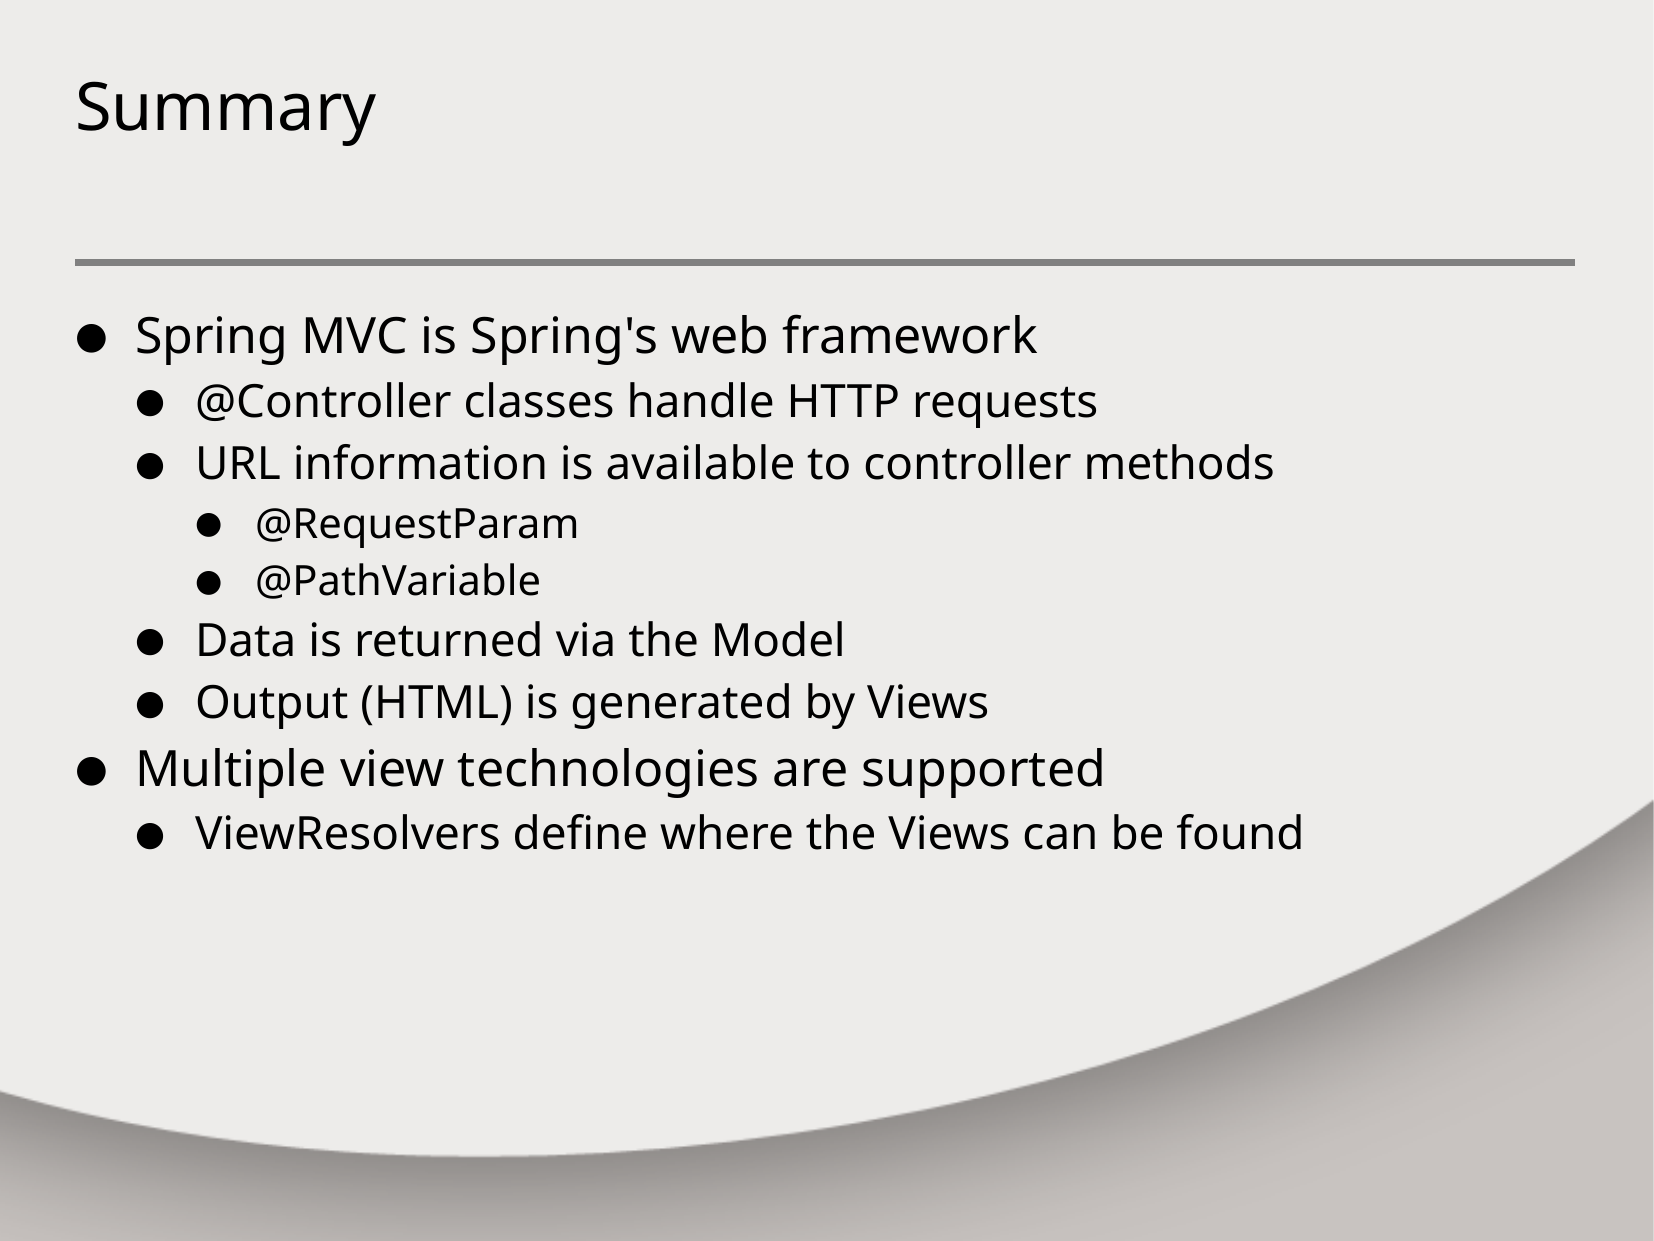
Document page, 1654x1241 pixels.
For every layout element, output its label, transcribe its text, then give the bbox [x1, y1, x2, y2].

title Summary [75, 75, 1576, 226]
picture [0, 0, 1654, 1241]
list Spring MVC is Spring's web framework @Controller classes handle HTTP requests URL information is available to controller methods @RequestParam @PathVariable Data is returned via the Model Output (HTML) is generated by Views Multiple view technologies are supported ViewResolvers define where the Views can be found [75, 300, 1576, 1163]
